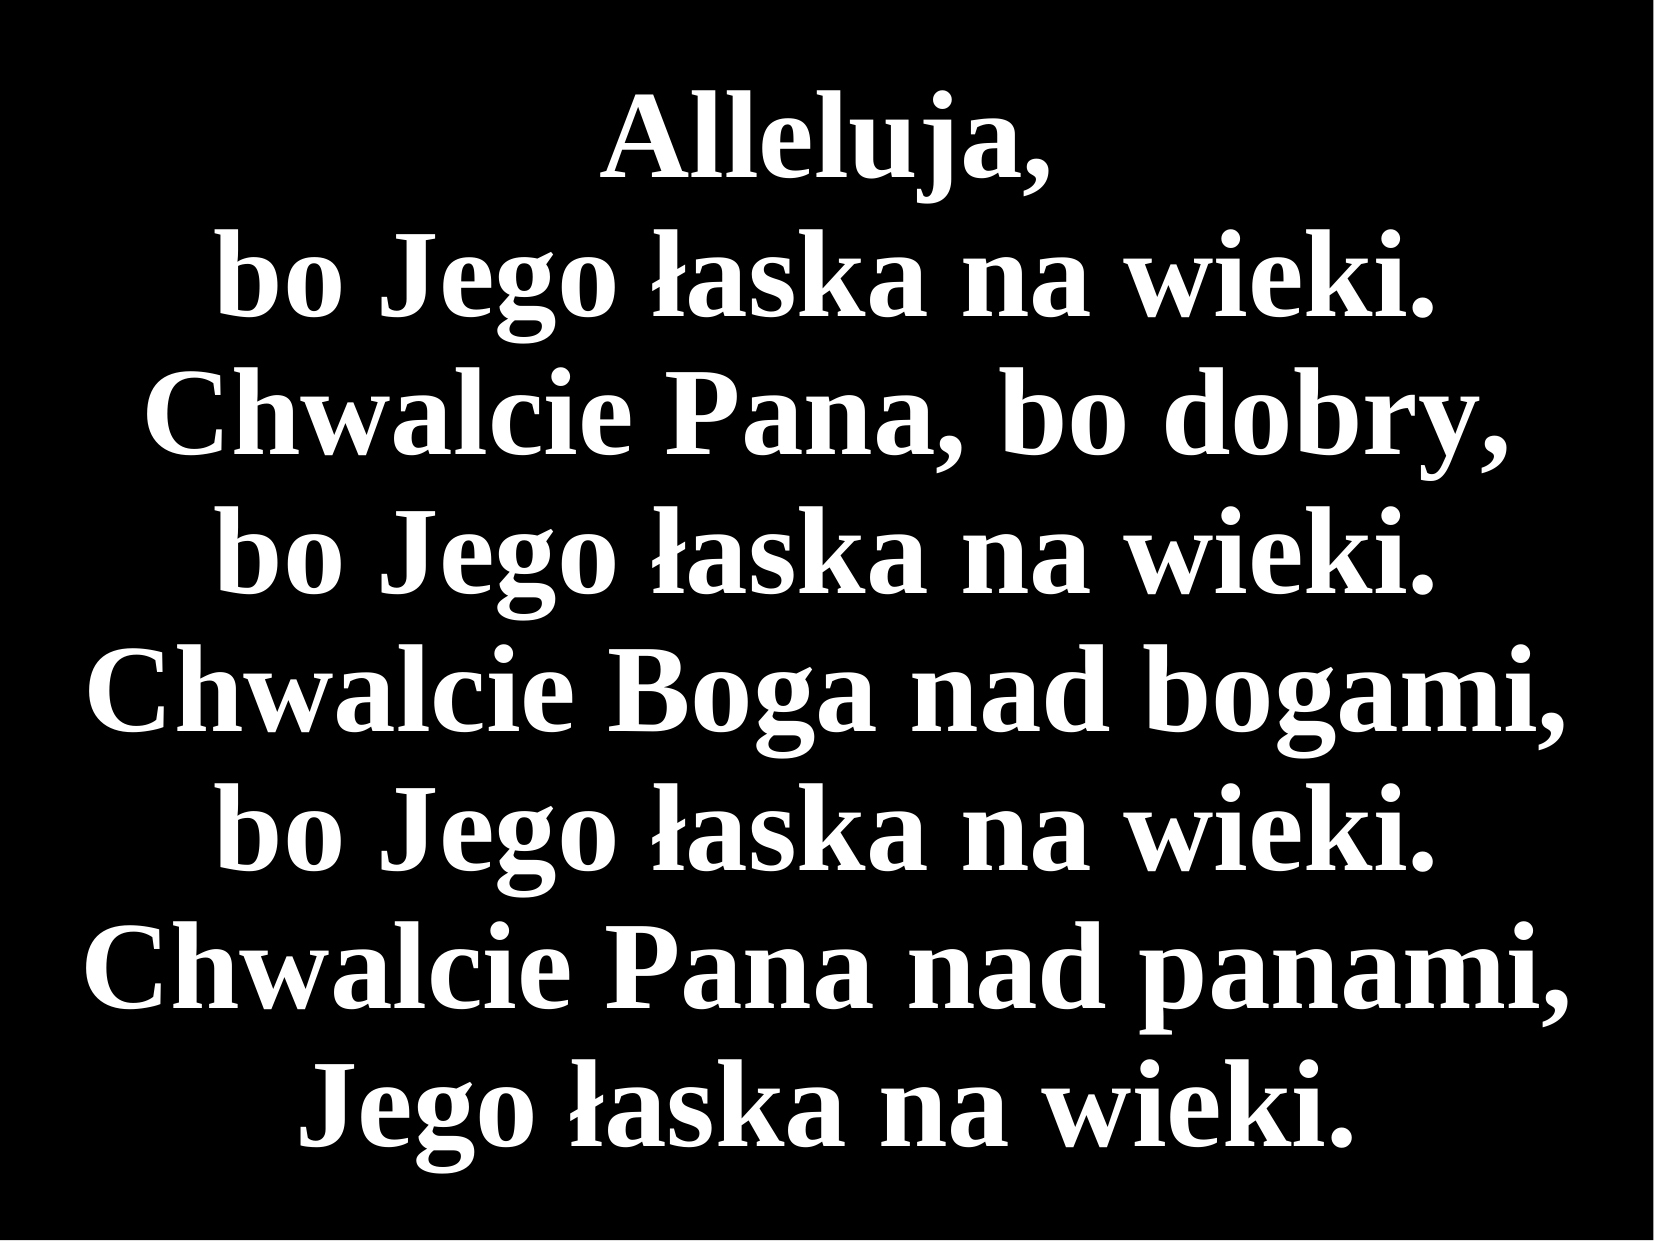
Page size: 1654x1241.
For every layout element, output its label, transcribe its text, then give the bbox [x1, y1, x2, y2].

title Alleluja, bo Jego łaska na wieki. Chwalcie Pana, bo dobry, bo Jego łaska na wieki. Chwalcie Boga nad bogami, bo Jego łaska na wieki. Chwalcie Pana nad panami, Jego łaska na wieki. [0, 0, 1654, 1241]
